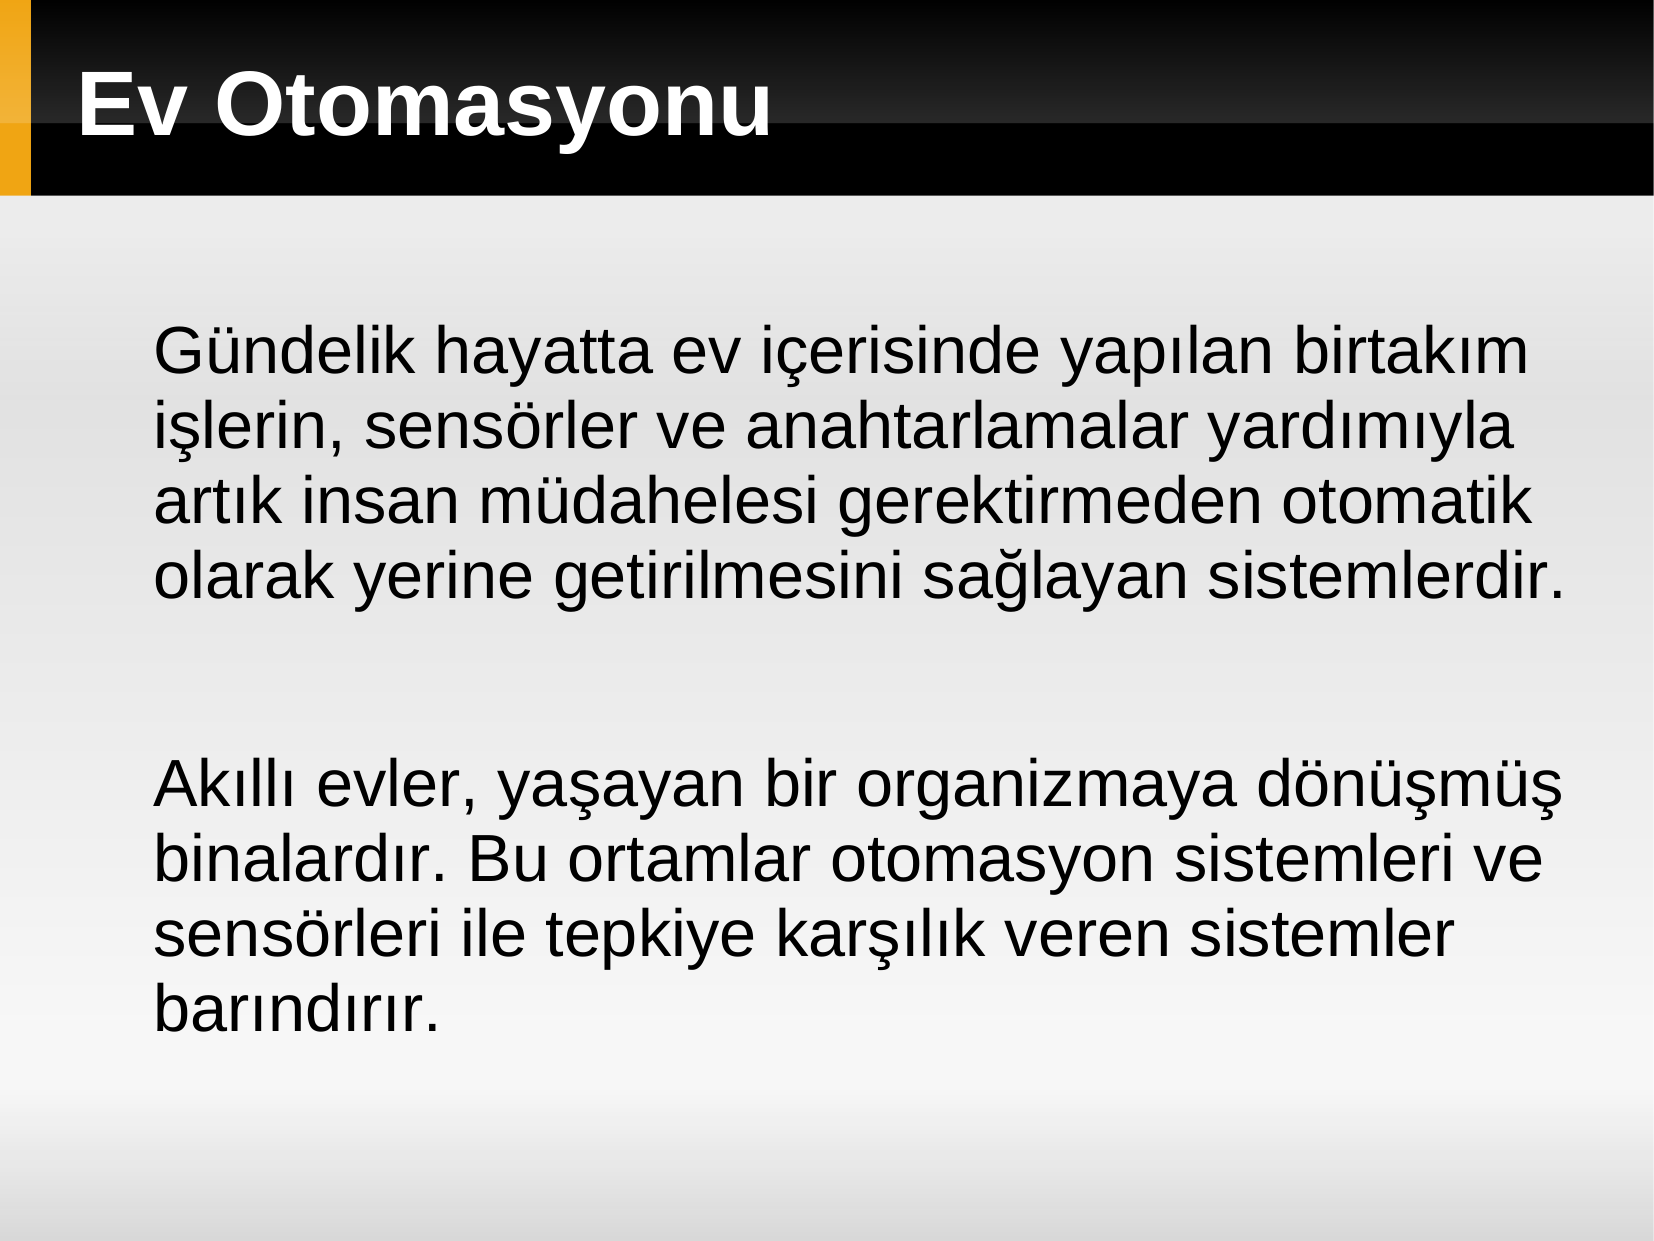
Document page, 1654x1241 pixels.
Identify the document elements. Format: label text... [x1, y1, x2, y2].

picture [0, 0, 1654, 1241]
title Ev Otomasyonu [76, 0, 1565, 208]
list Gündelik hayatta ev içerisinde yapılan birtakım işlerin, sensörler ve anahtarlamalar yardımıyla artık insan müdahelesi gerektirmeden otomatik olarak yerine getirilmesini sağlayan sistemlerdir. Akıllı evler, yaşayan bir organizmaya dönüşmüş binalardır. Bu ortamlar otomasyon sistemleri ve sensörleri ile tepkiye karşılık veren sistemler barındırır. [82, 209, 1571, 1121]
